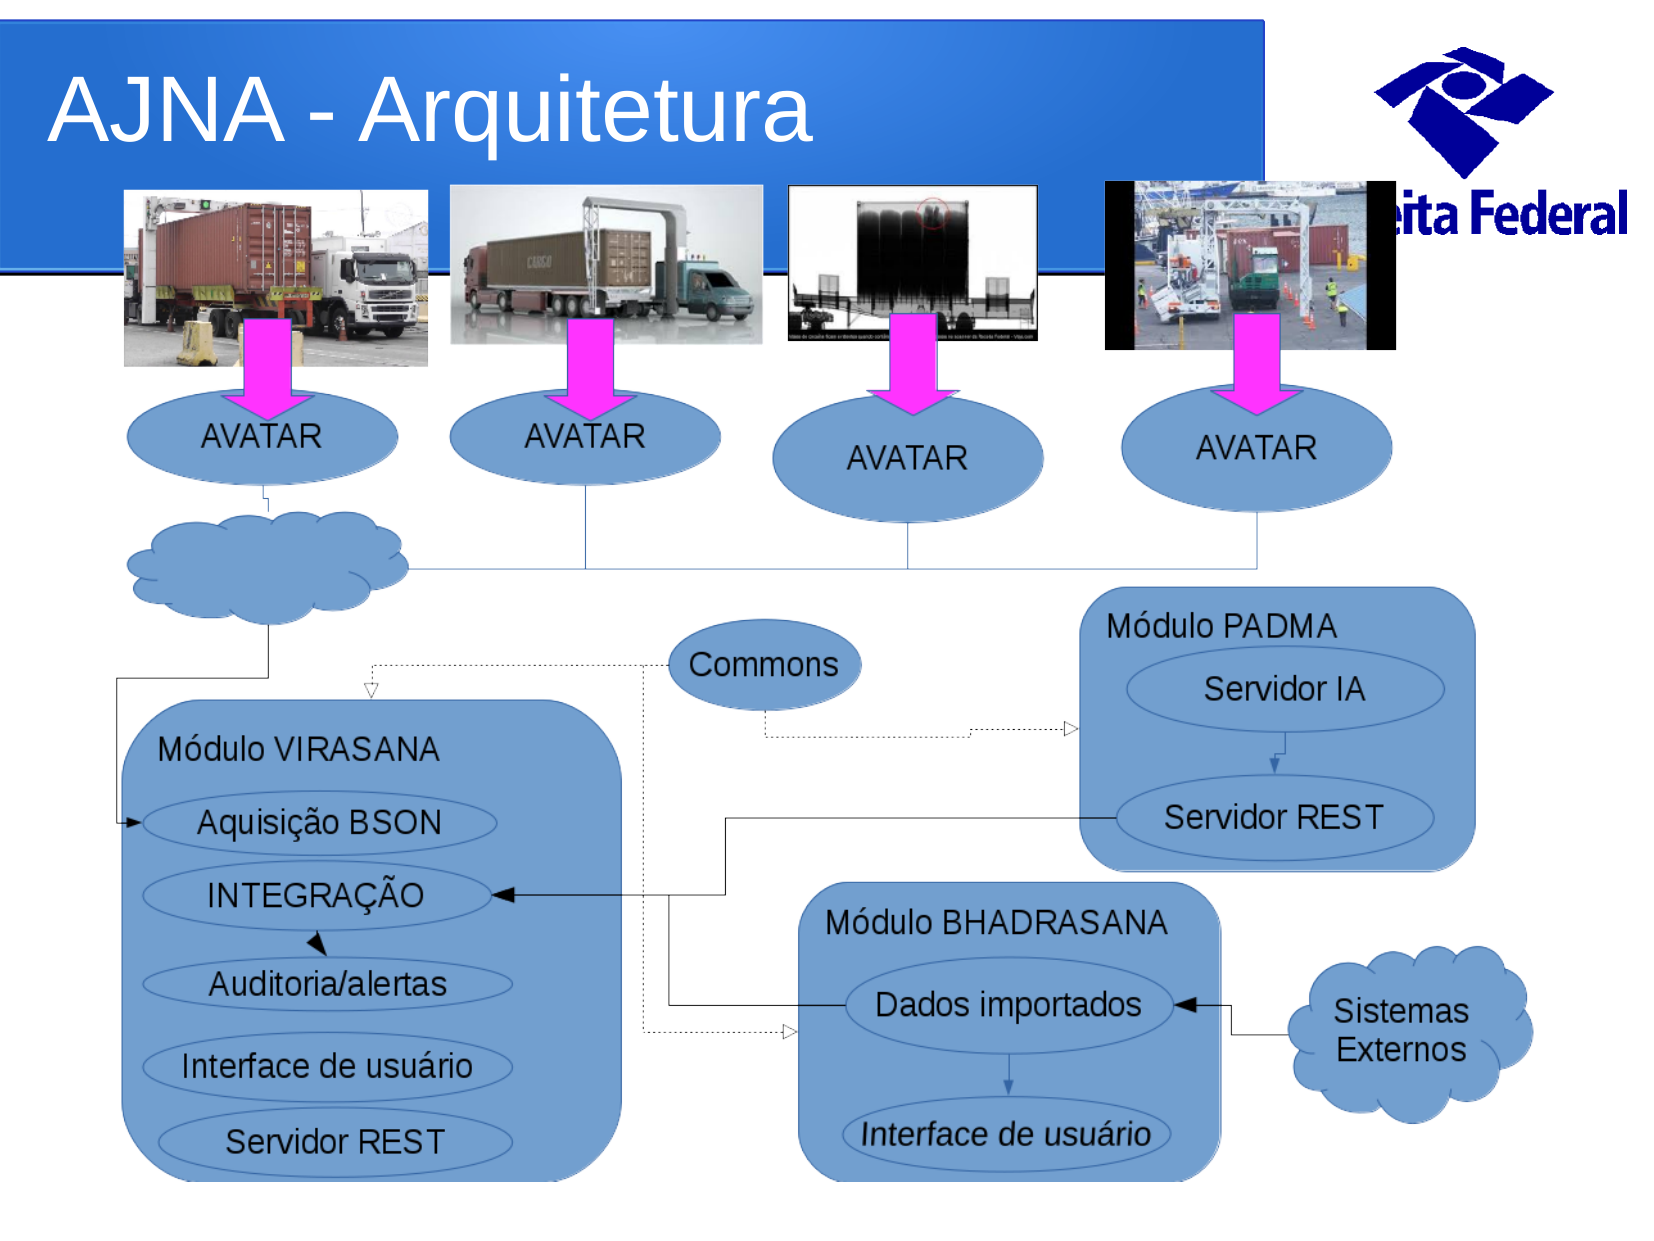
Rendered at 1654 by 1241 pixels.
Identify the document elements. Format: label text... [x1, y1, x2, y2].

picture [106, 47, 1629, 1182]
title AJNA - Arquitetura [47, 5, 1536, 213]
